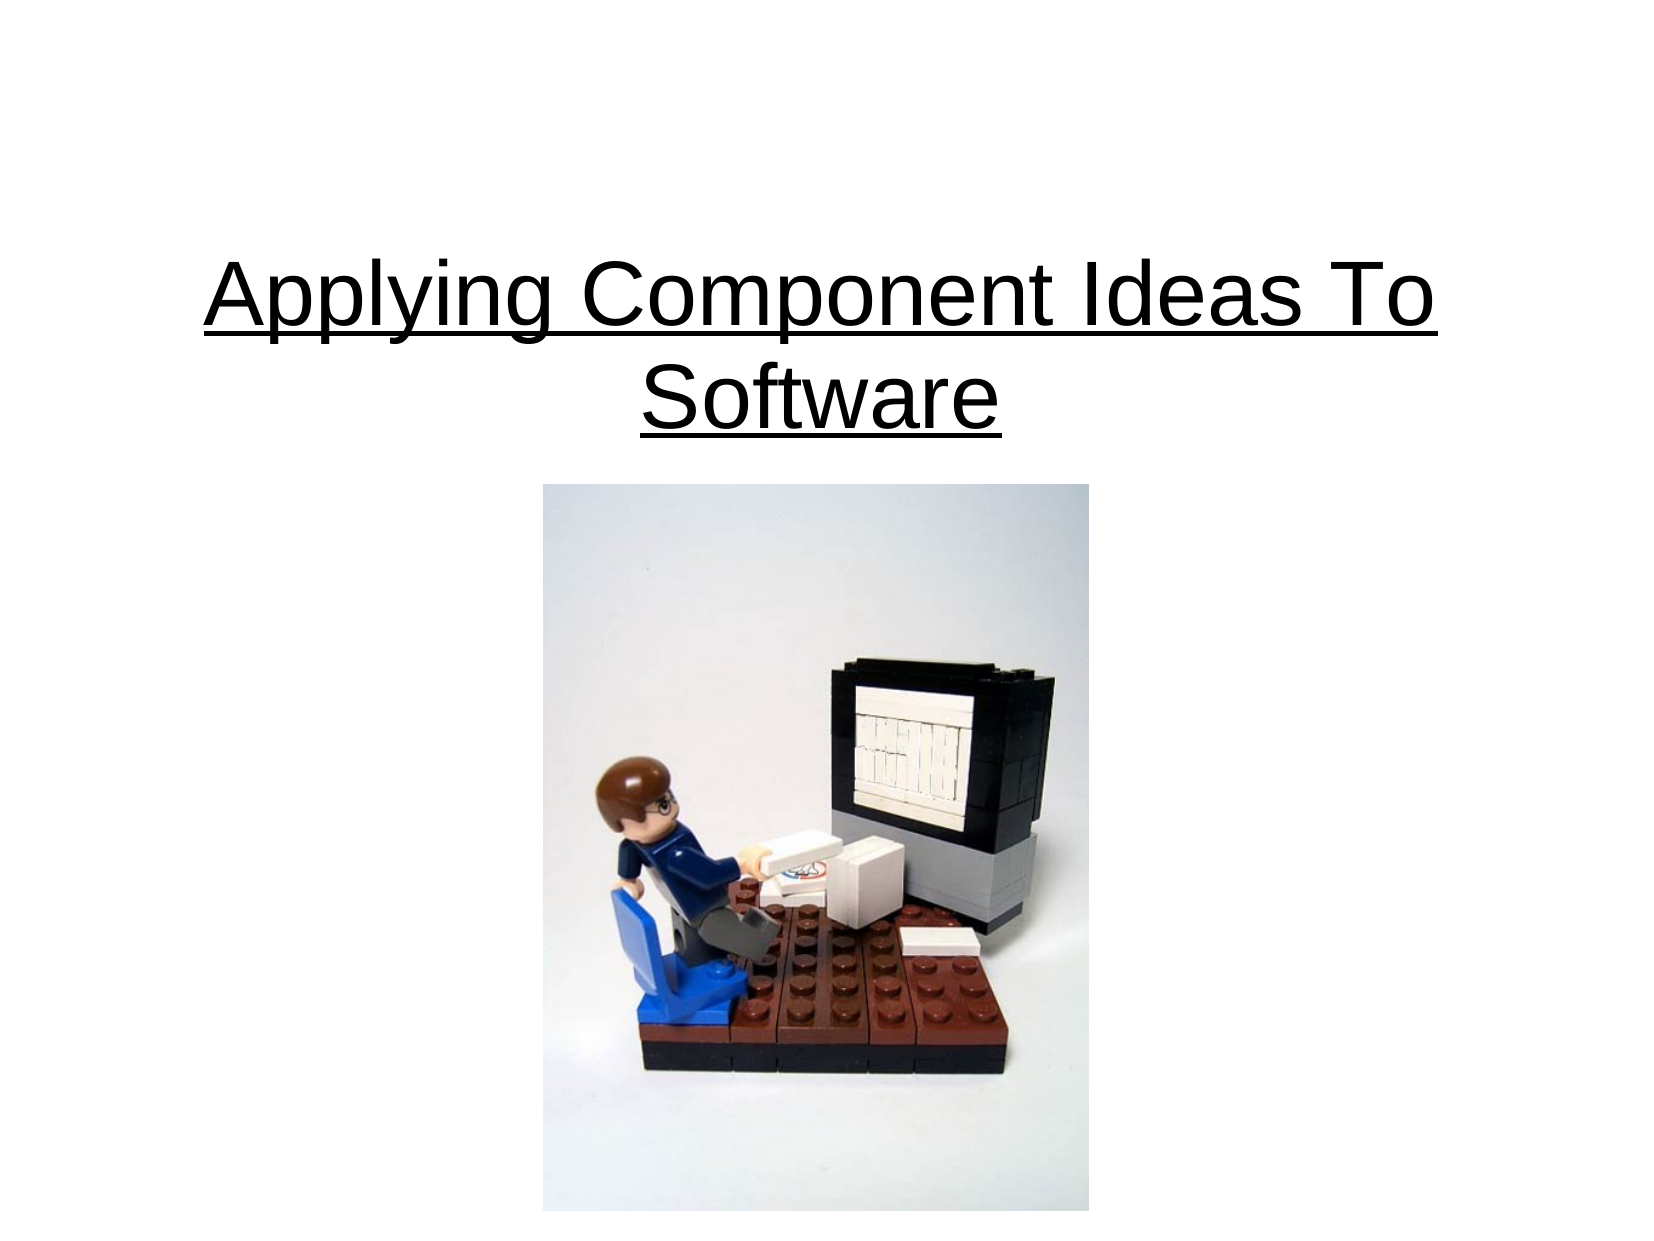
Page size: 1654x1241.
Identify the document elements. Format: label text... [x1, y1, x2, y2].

picture [543, 484, 1089, 1211]
title Applying Component Ideas To Software [76, 241, 1565, 449]
